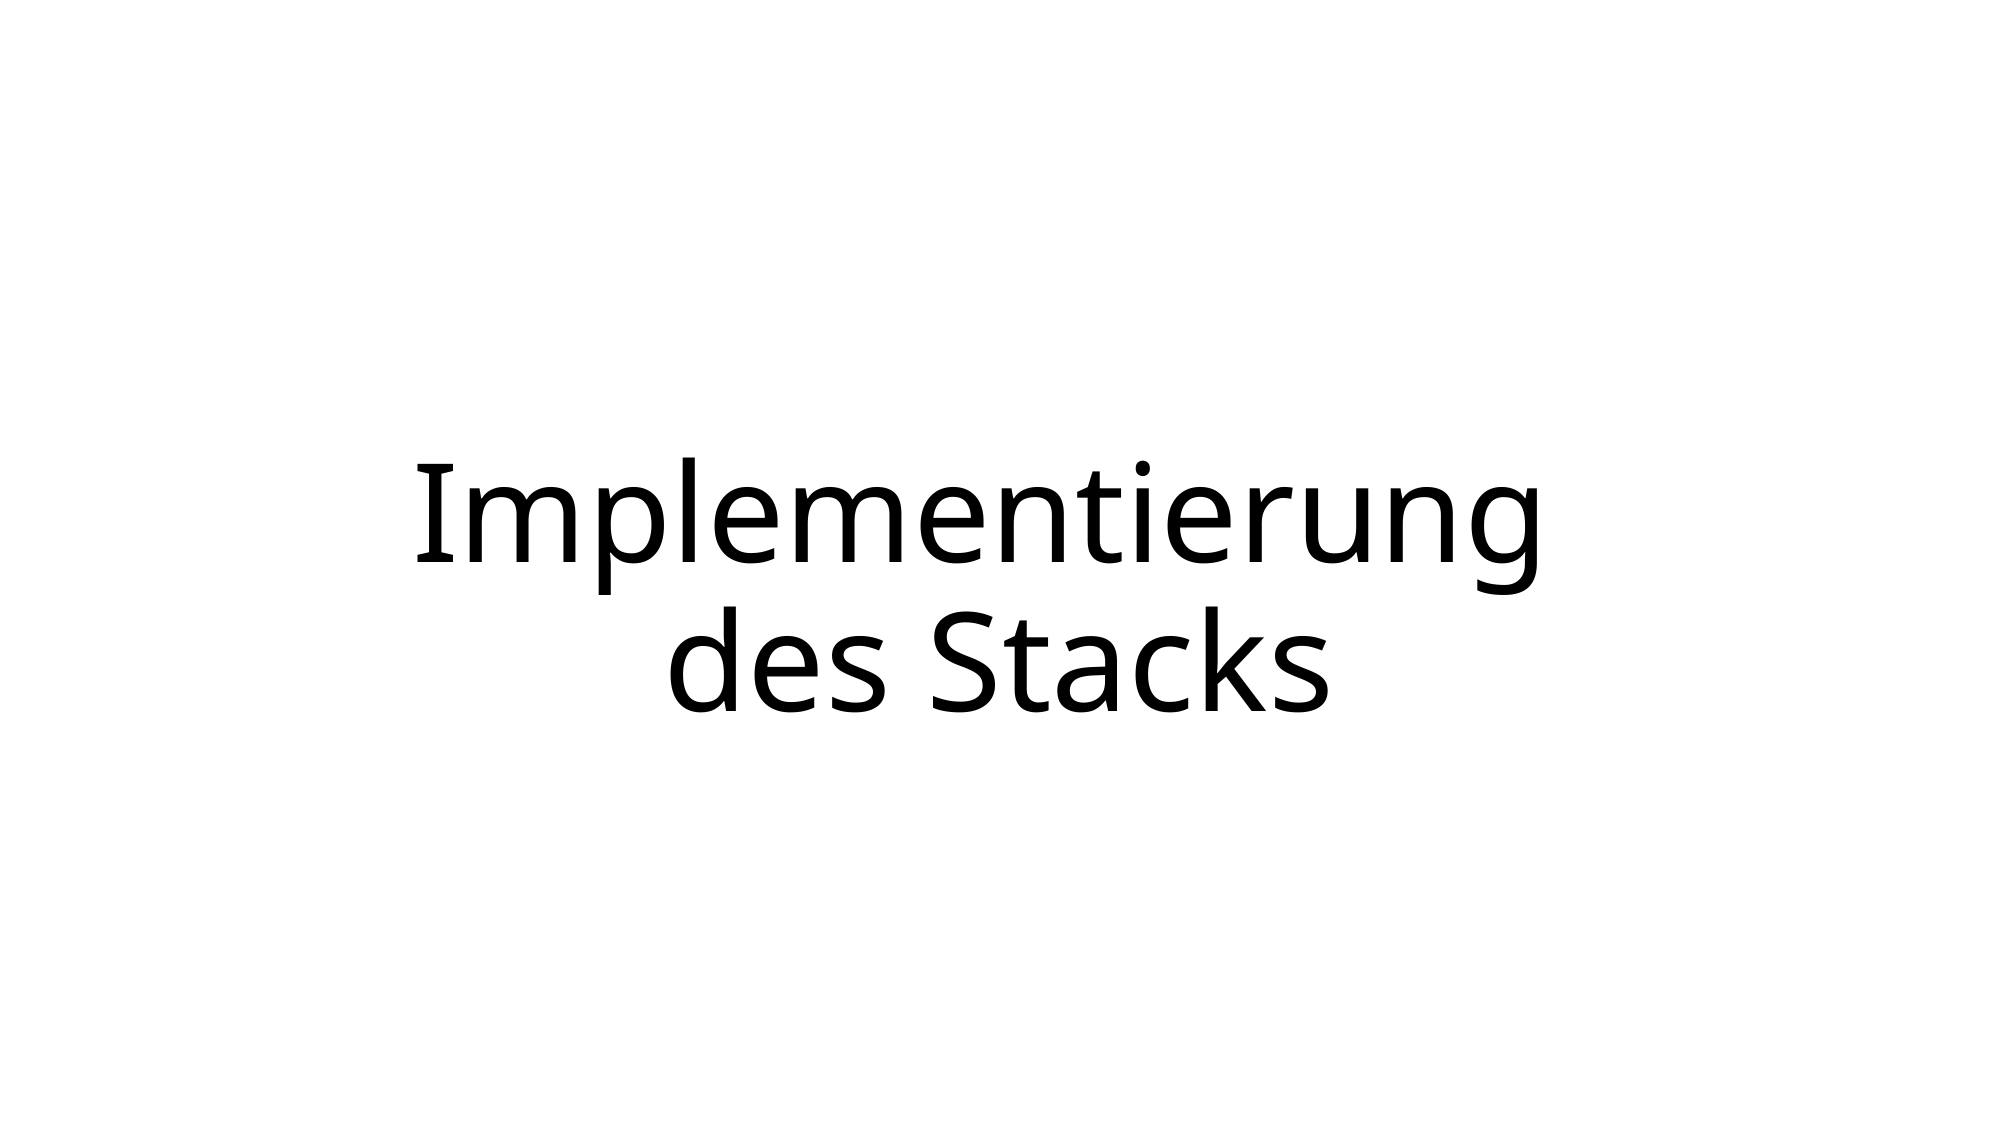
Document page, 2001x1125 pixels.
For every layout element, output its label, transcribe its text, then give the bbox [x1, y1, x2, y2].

title Implementierung des Stacks [136, 280, 1862, 749]
